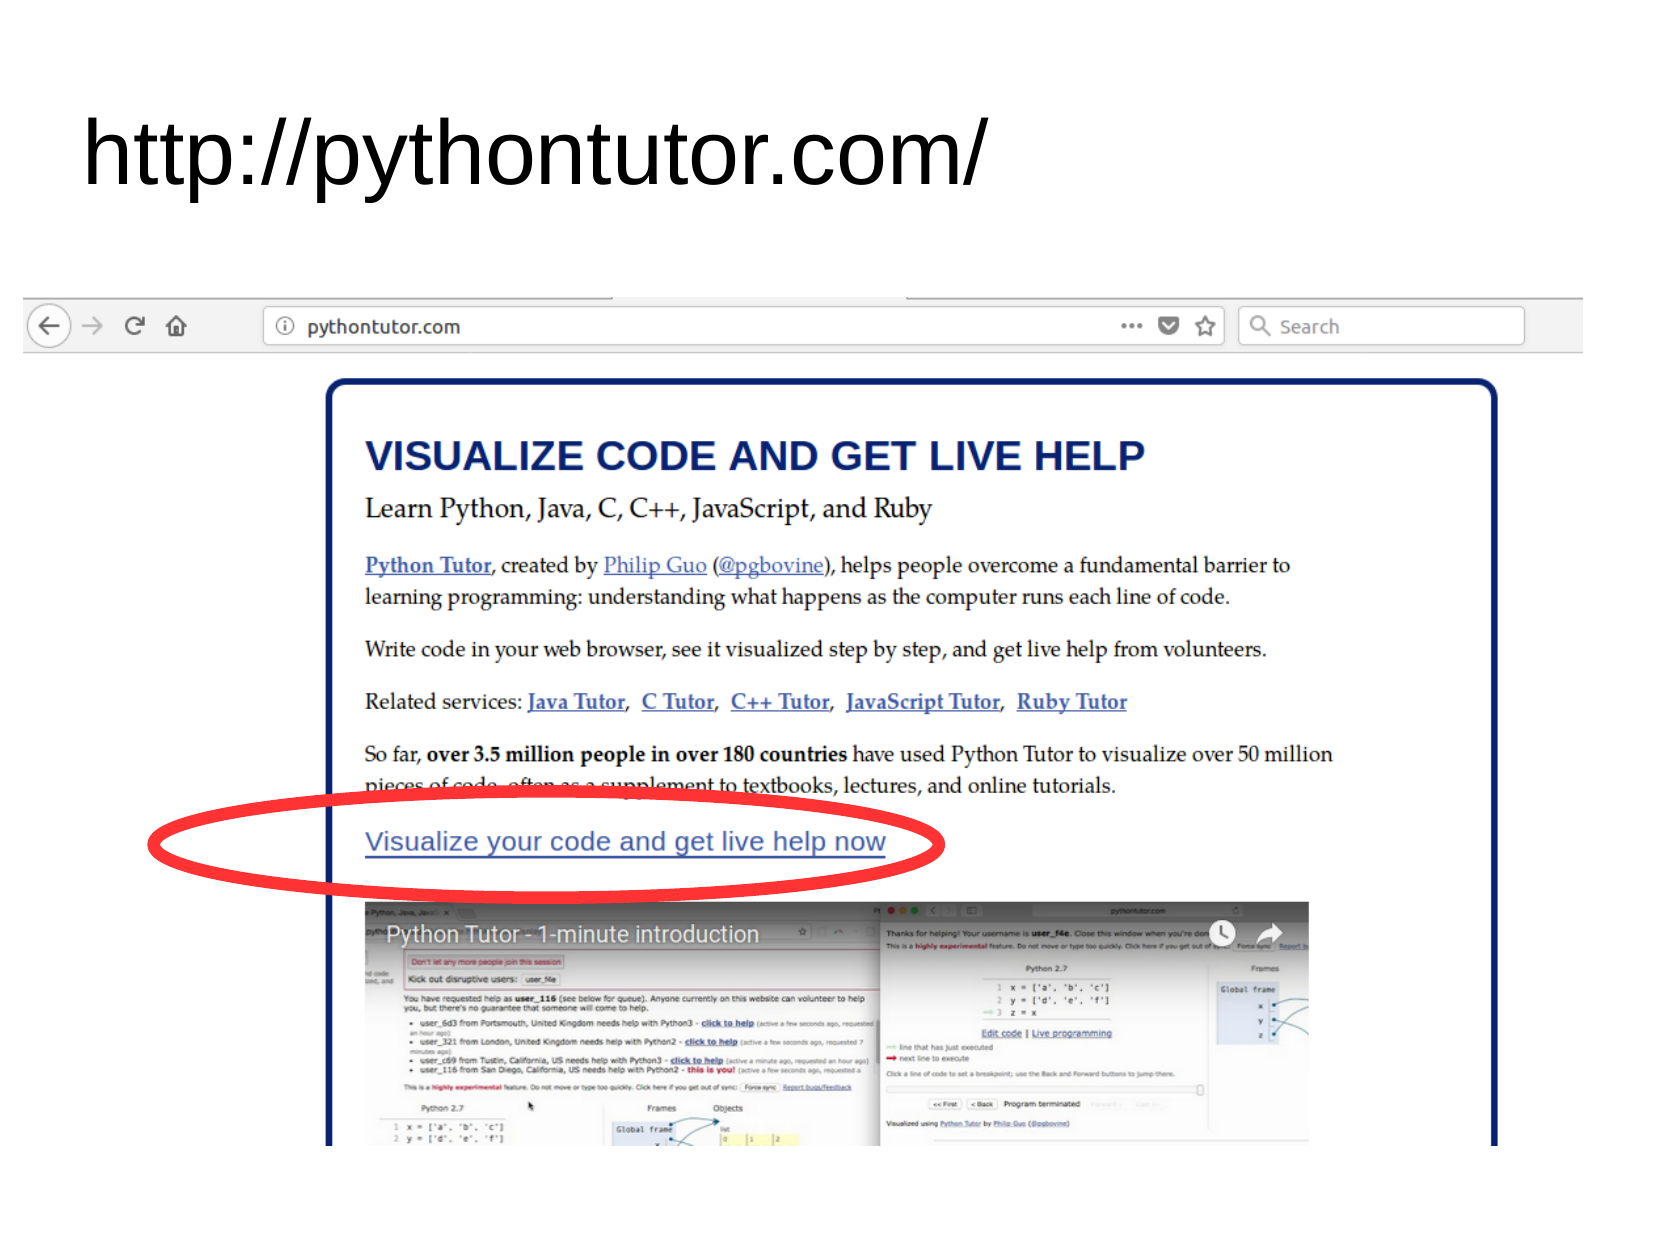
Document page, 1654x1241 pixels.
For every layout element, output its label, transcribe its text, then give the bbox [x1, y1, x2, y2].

title http://pythontutor.com/ [82, 49, 1571, 257]
picture [23, 297, 1583, 1146]
